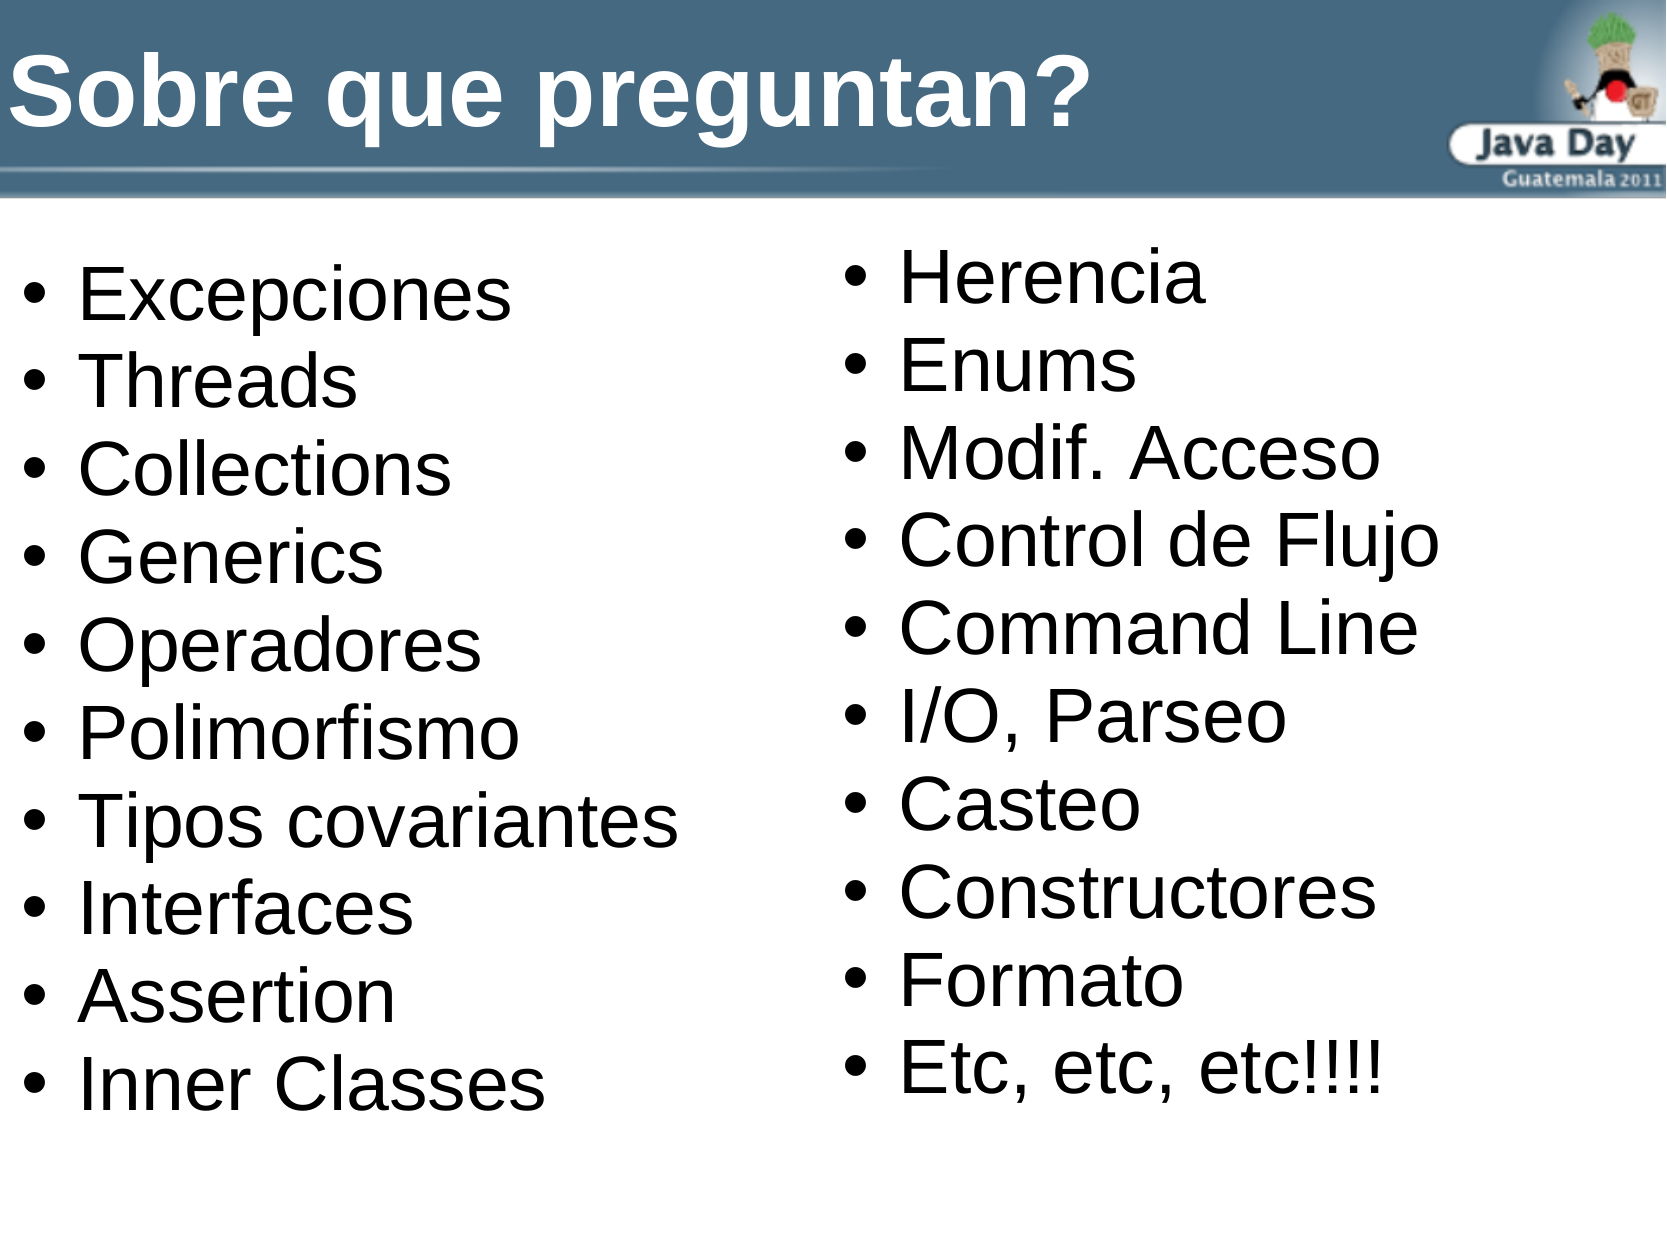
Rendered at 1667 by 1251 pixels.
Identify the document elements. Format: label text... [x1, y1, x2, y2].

picture [0, 0, 1666, 200]
text_box Herencia Enums Modif. Acceso Control de Flujo Command Line I/O, Parseo Casteo Constructores Formato Etc, etc, etc!!!! [823, 233, 1601, 1112]
text_box Excepciones Threads Collections Generics Operadores Polimorfismo Tipos covariantes Interfaces Assertion Inner Classes [2, 249, 779, 1129]
text_box Sobre que preguntan? [7, 33, 1502, 151]
